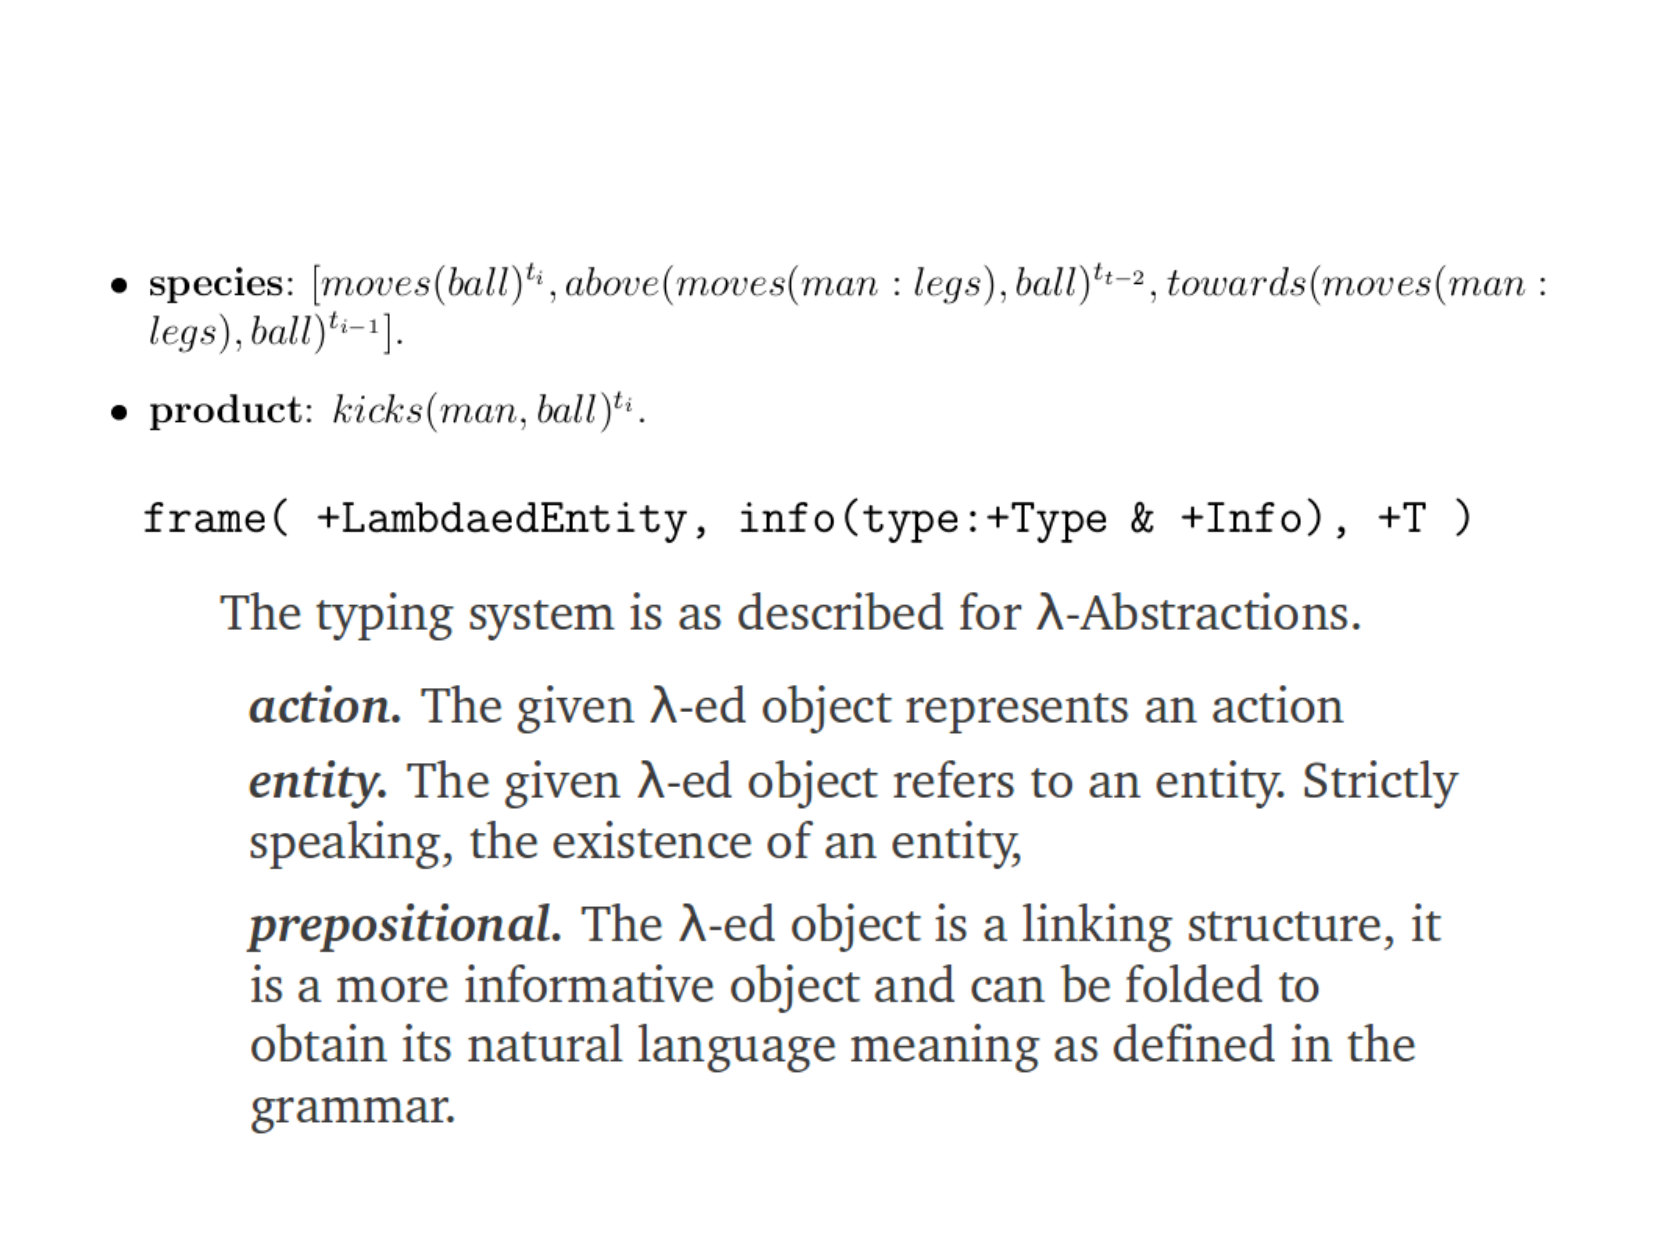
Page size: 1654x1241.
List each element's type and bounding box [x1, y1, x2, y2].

picture [121, 460, 1117, 573]
picture [206, 574, 1448, 650]
picture [88, 250, 1561, 443]
picture [1129, 460, 1501, 573]
picture [235, 667, 1478, 1143]
